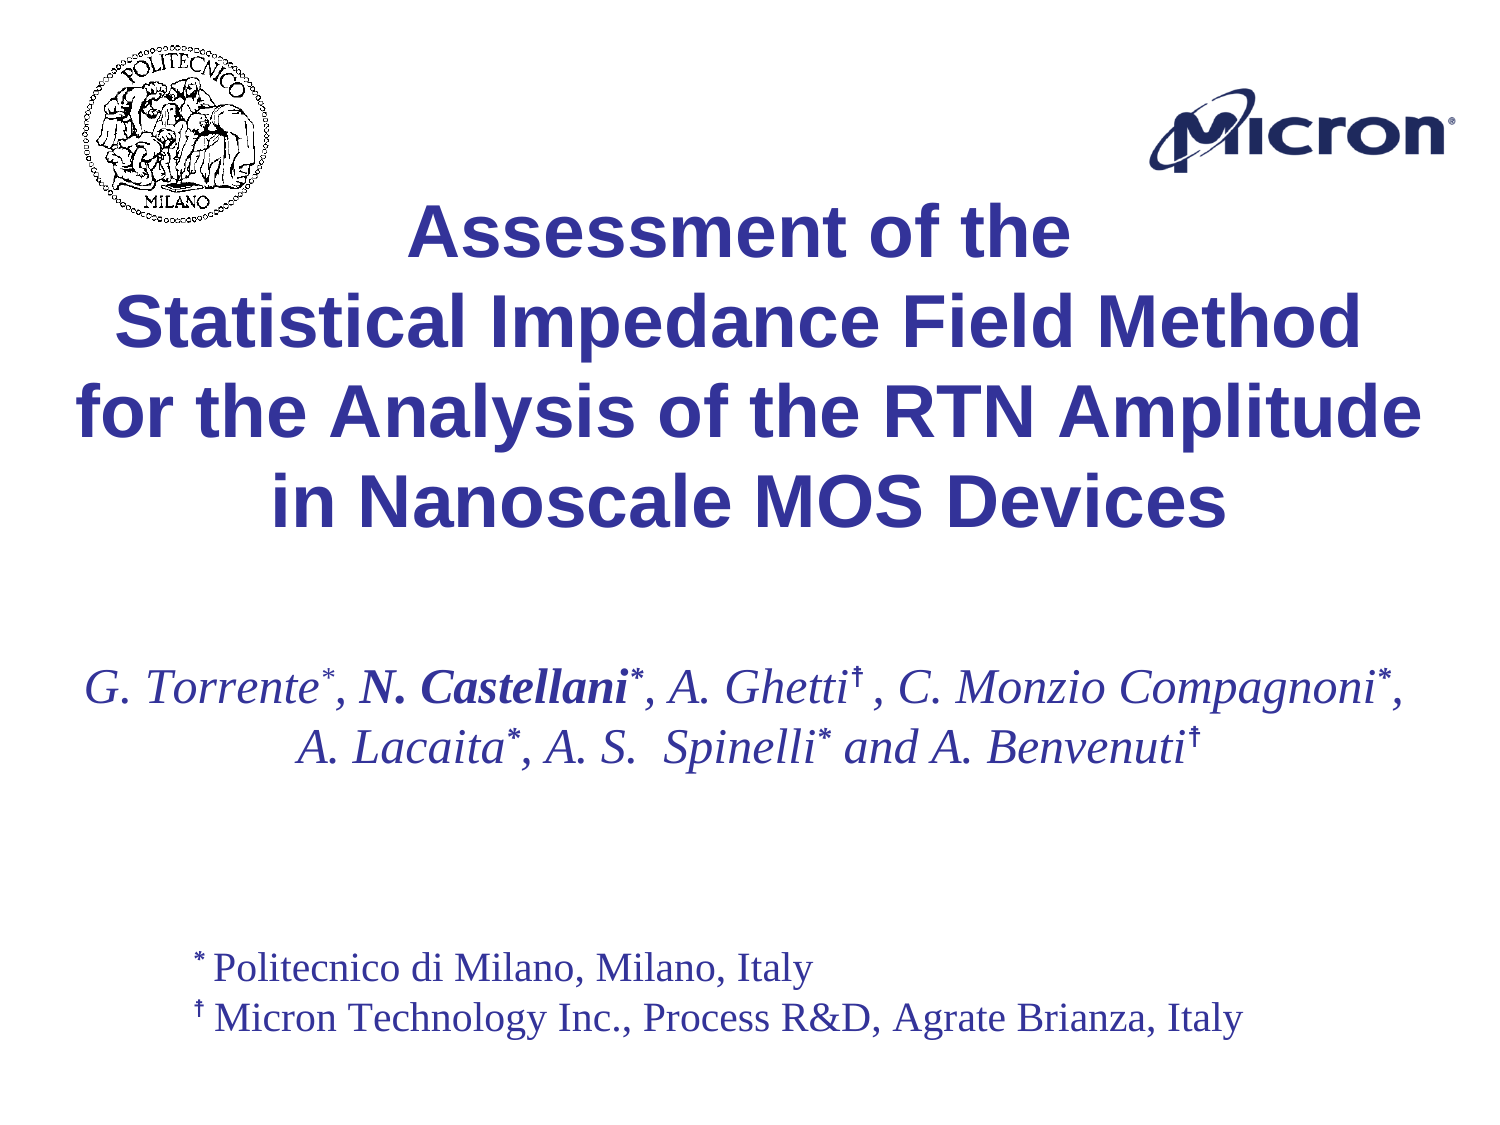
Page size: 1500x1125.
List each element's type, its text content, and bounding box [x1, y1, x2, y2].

picture [65, 17, 291, 243]
picture [1142, 81, 1465, 179]
text_box Assessment of the Statistical Impedance Field Method for the Analysis of the RTN Amplitude in Nanoscale MOS Devices [0, 218, 1500, 507]
text_box G. Torrente*, N. Castellani*, A. Ghetti☨ , C. Monzio Compagnoni*, A. Lacaita*, A. S. Spinelli* and A. Benvenuti☨ [67, 645, 1433, 782]
text_box * Politecnico di Milano, Milano, Italy ☨ Micron Technology Inc., Process R&D, Agrate Brianza, Italy [176, 931, 1271, 1048]
